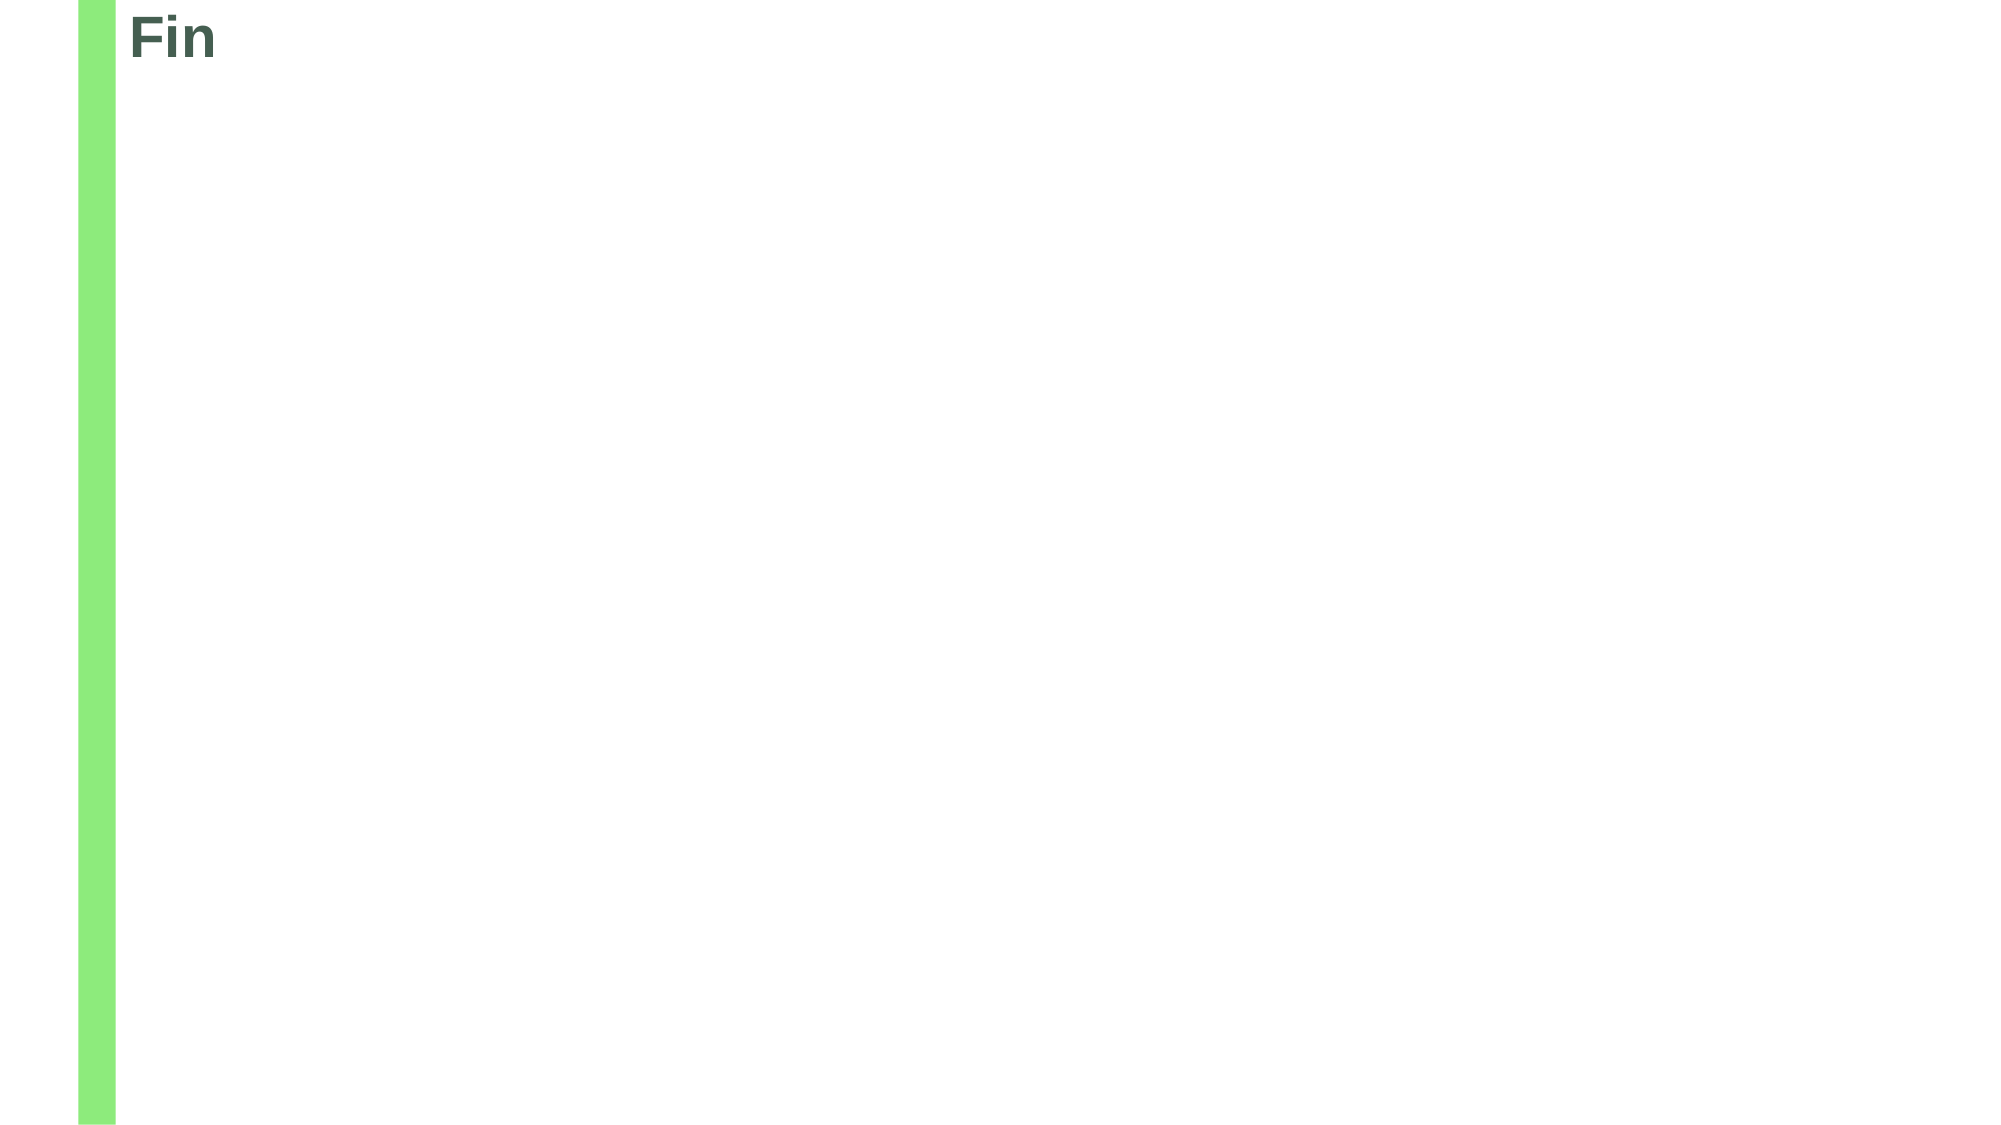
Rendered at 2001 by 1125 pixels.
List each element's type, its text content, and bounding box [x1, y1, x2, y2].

text_box Fin [114, 0, 2000, 106]
